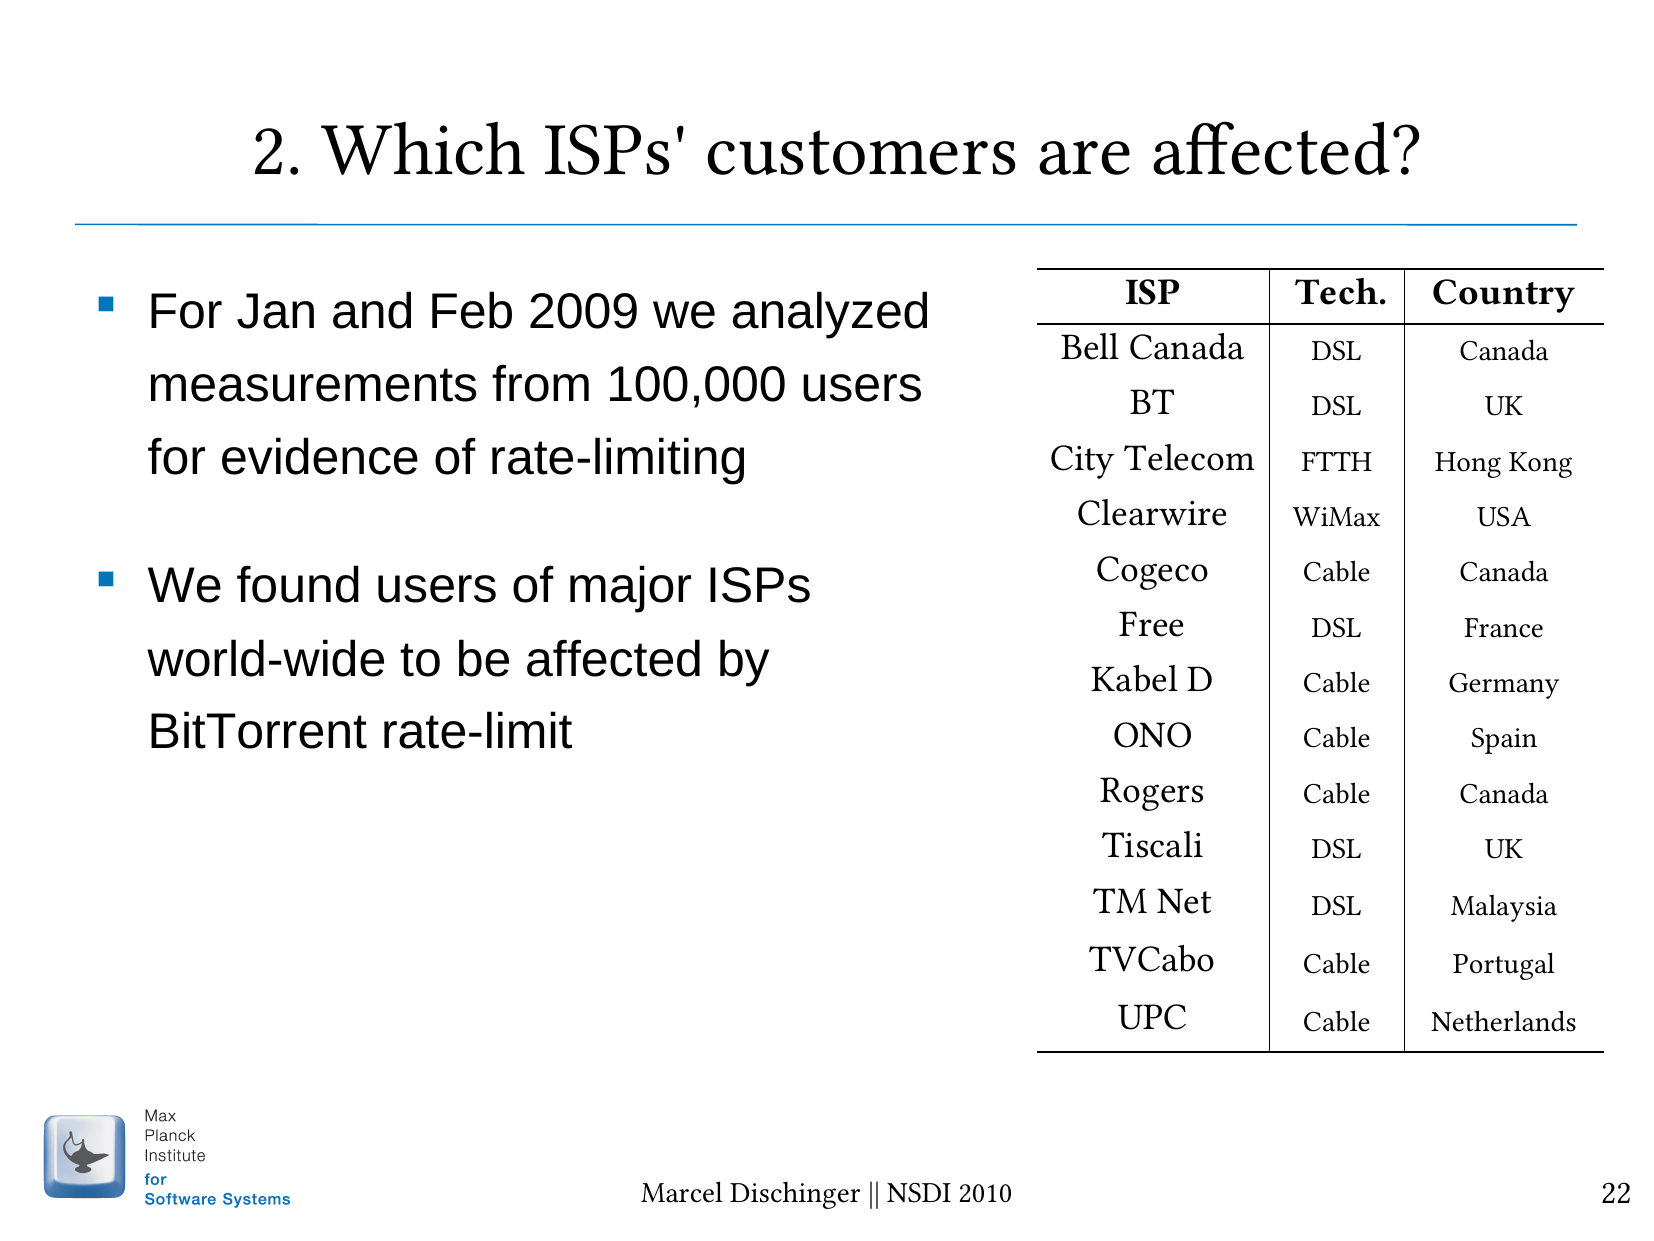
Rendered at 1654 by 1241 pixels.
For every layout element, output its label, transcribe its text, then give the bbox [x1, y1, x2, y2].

table_cell UK [1405, 822, 1604, 878]
table_cell Malaysia [1405, 878, 1604, 936]
table_cell DSL [1270, 379, 1404, 435]
table_cell Cable [1270, 545, 1404, 601]
table_cell Germany [1405, 656, 1604, 711]
table_cell Cable [1270, 656, 1404, 711]
table_cell Bell Canada [1037, 325, 1269, 379]
table_header ISP [1037, 270, 1269, 323]
table_cell Canada [1405, 545, 1604, 601]
table_cell Cable [1270, 767, 1404, 822]
table_cell Cable [1270, 936, 1404, 994]
table_cell TM Net [1037, 878, 1269, 936]
table_cell DSL [1270, 878, 1404, 936]
table_cell Spain [1405, 711, 1604, 767]
table_cell Cogeco [1037, 545, 1269, 601]
table_cell Canada [1405, 325, 1604, 379]
table_cell UK [1405, 379, 1604, 435]
table_cell City Telecom [1037, 435, 1269, 490]
table_cell France [1405, 601, 1604, 656]
table_cell Canada [1405, 767, 1604, 822]
table_cell Netherlands [1405, 994, 1604, 1051]
table_cell Kabel D [1037, 656, 1269, 711]
table_cell BT [1037, 379, 1269, 435]
list For Jan and Feb 2009 we analyzed measurements from 100,000 users for evidence of rate-limiting We found users of major ISPs world-wide to be affected by BitTorrent rate-limit [77, 265, 980, 1168]
table_cell Rogers [1037, 767, 1269, 822]
table_cell Portugal [1405, 936, 1604, 994]
table_cell TVCabo [1037, 936, 1269, 994]
table_cell USA [1405, 490, 1604, 545]
table_cell ONO [1037, 711, 1269, 767]
table_cell Cable [1270, 994, 1404, 1051]
table_cell UPC [1037, 994, 1269, 1051]
table_cell FTTH [1270, 435, 1404, 490]
table_header Tech. [1270, 270, 1404, 323]
table_cell DSL [1270, 601, 1404, 656]
table_cell Free [1037, 601, 1269, 656]
table_cell Cable [1270, 711, 1404, 767]
table_cell Clearwire [1037, 490, 1269, 545]
table_cell DSL [1270, 822, 1404, 878]
table_header Country [1405, 270, 1604, 323]
table_cell Tiscali [1037, 822, 1269, 878]
table_cell DSL [1270, 325, 1404, 379]
title 2. Which ISPs' customers are affected? [54, 51, 1621, 252]
table_cell WiMax [1270, 490, 1404, 545]
table_cell Hong Kong [1405, 435, 1604, 490]
